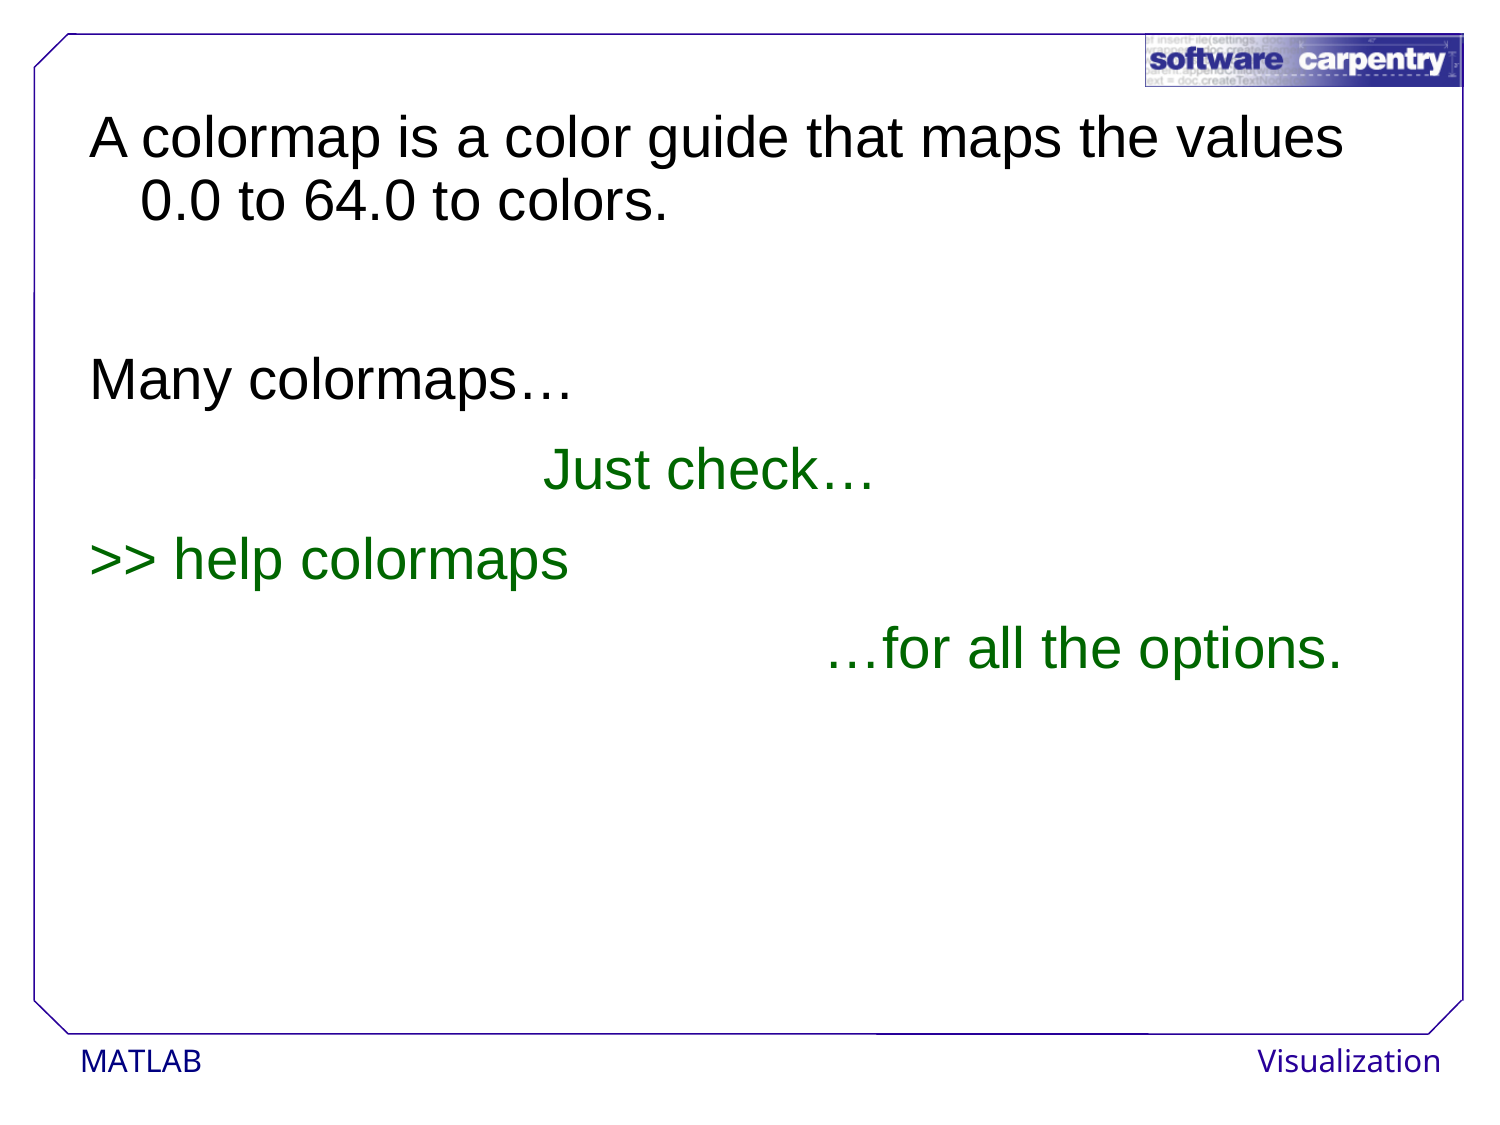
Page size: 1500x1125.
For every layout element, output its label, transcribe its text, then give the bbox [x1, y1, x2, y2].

list A colormap is a color guide that maps the values 0.0 to 64.0 to colors. Many colormaps… Just check… >> help colormaps …for all the options. [75, 99, 1363, 1013]
picture [1145, 33, 1464, 87]
